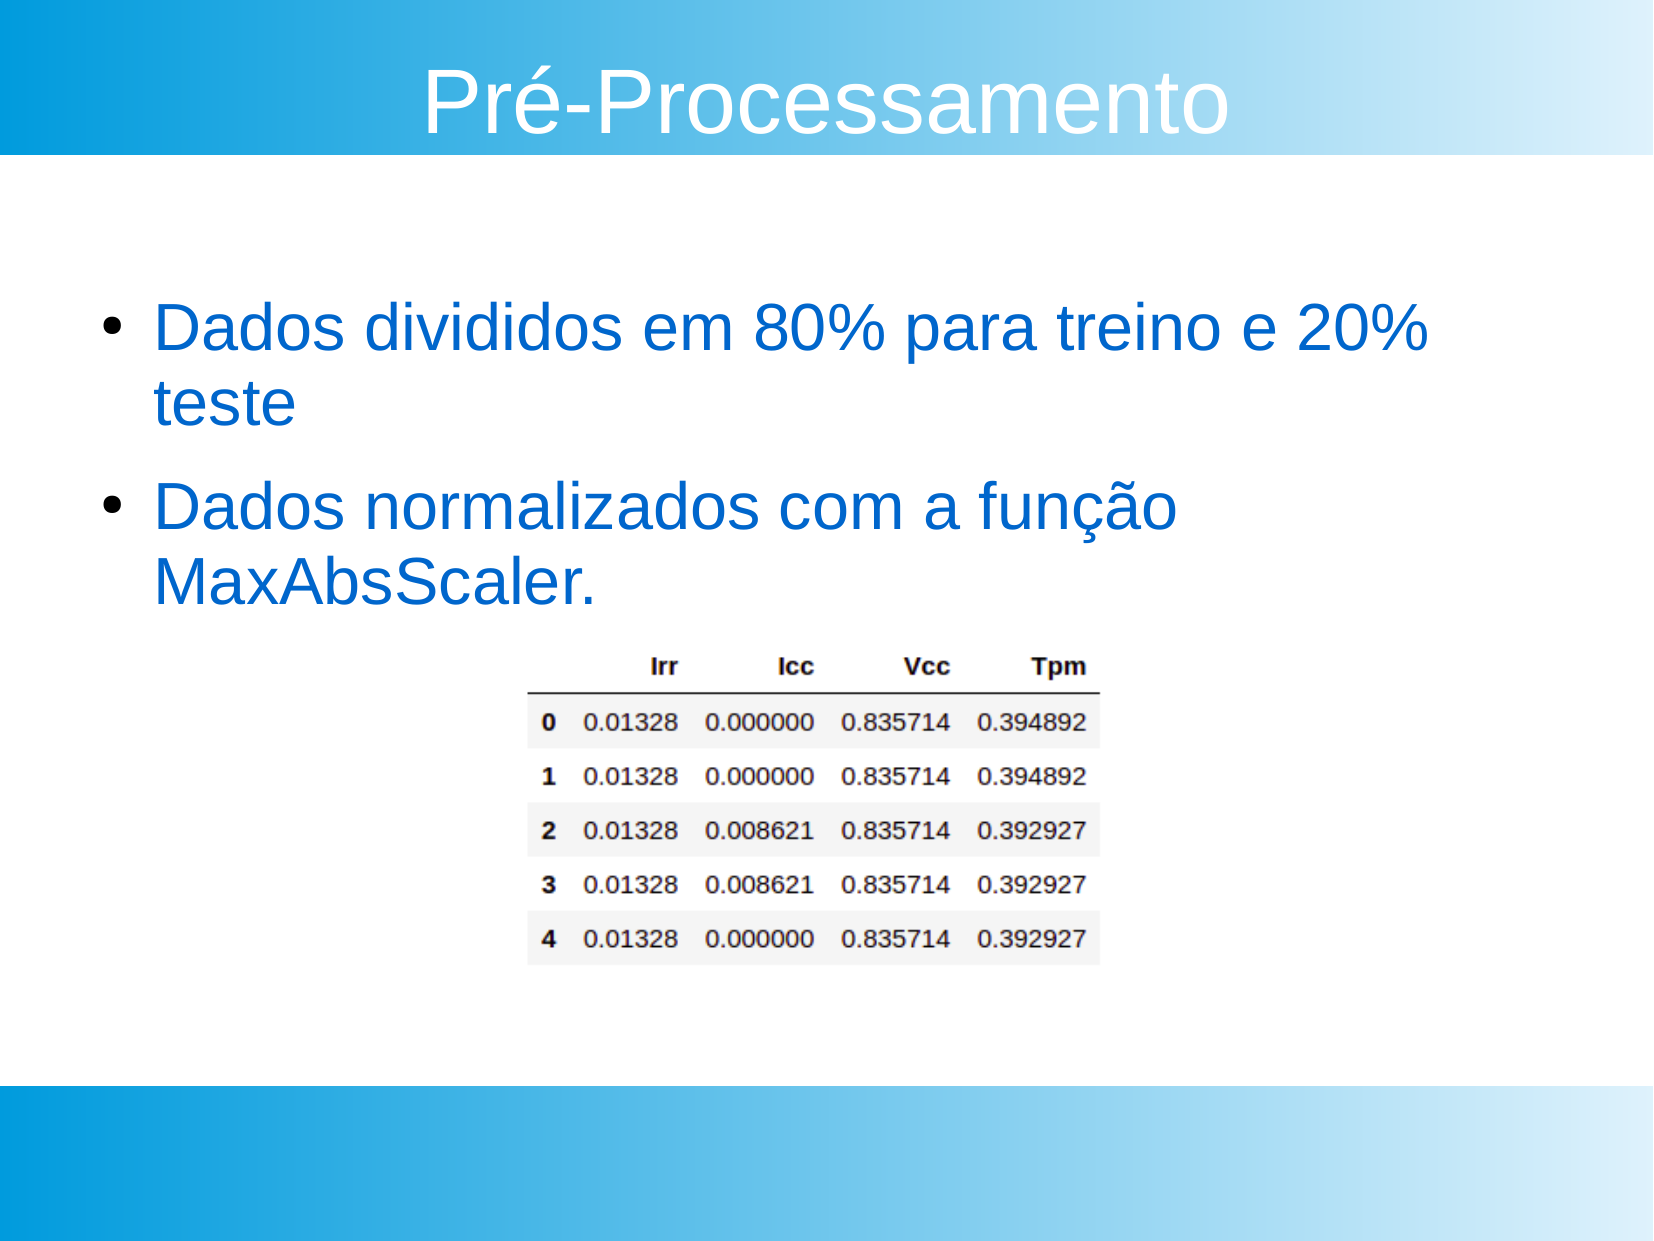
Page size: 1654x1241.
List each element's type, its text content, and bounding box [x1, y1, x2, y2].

picture [507, 649, 1123, 974]
title Pré-Processamento [82, 49, 1571, 155]
list Dados divididos em 80% para treino e 20% teste Dados normalizados com a função MaxAbsScaler. [82, 290, 1571, 1010]
